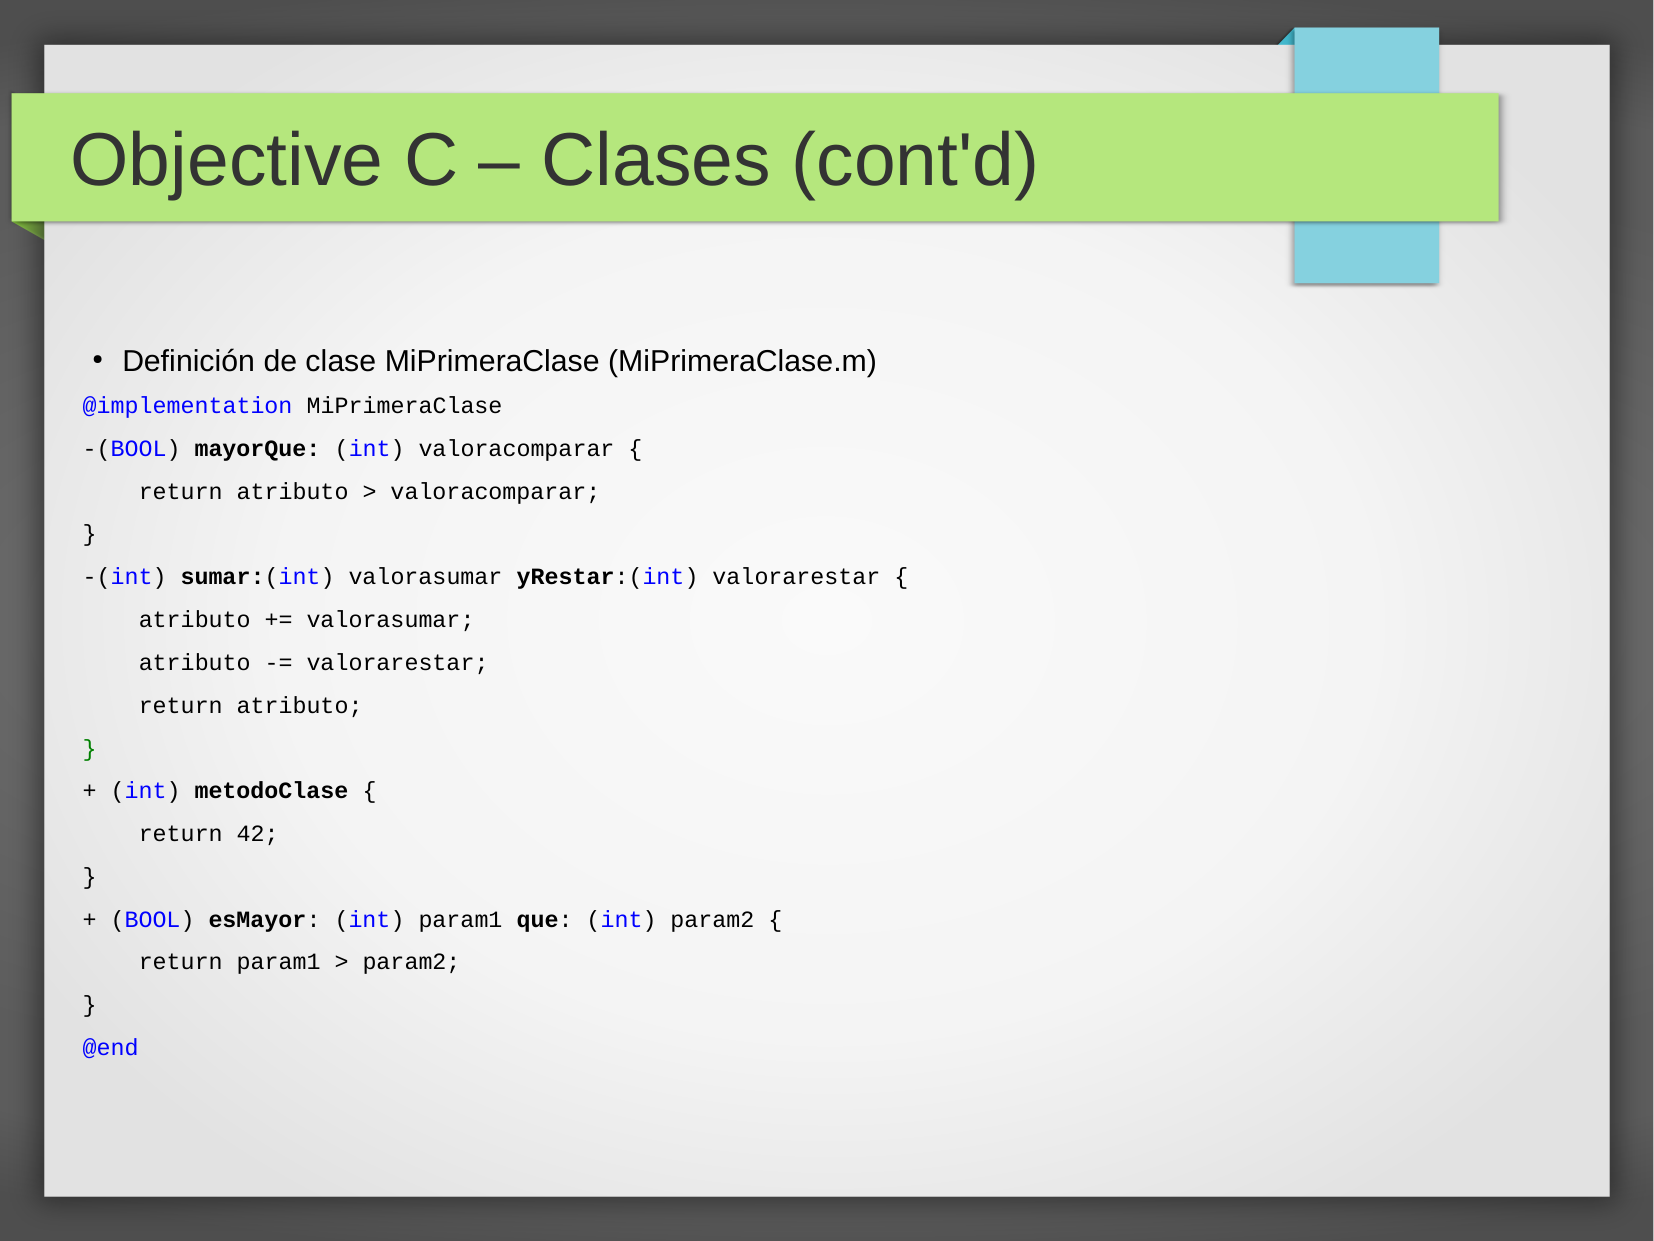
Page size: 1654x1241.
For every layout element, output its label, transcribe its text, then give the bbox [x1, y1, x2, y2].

list Definición de clase MiPrimeraClase (MiPrimeraClase.m) @implementation MiPrimeraClase -(BOOL) mayorQue: (int) valoracomparar { return atributo > valoracomparar; } -(int) sumar:(int) valorasumar yRestar:(int) valorarestar { atributo += valorasumar; atributo -= valorarestar; return atributo; } + (int) metodoClase { return 42; } + (BOOL) esMayor: (int) param1 que: (int) param2 { return param1 > param2; } @end [82, 343, 1538, 1063]
picture [0, 0, 1654, 1241]
title Objective C – Clases (cont'd) [70, 106, 1229, 213]
